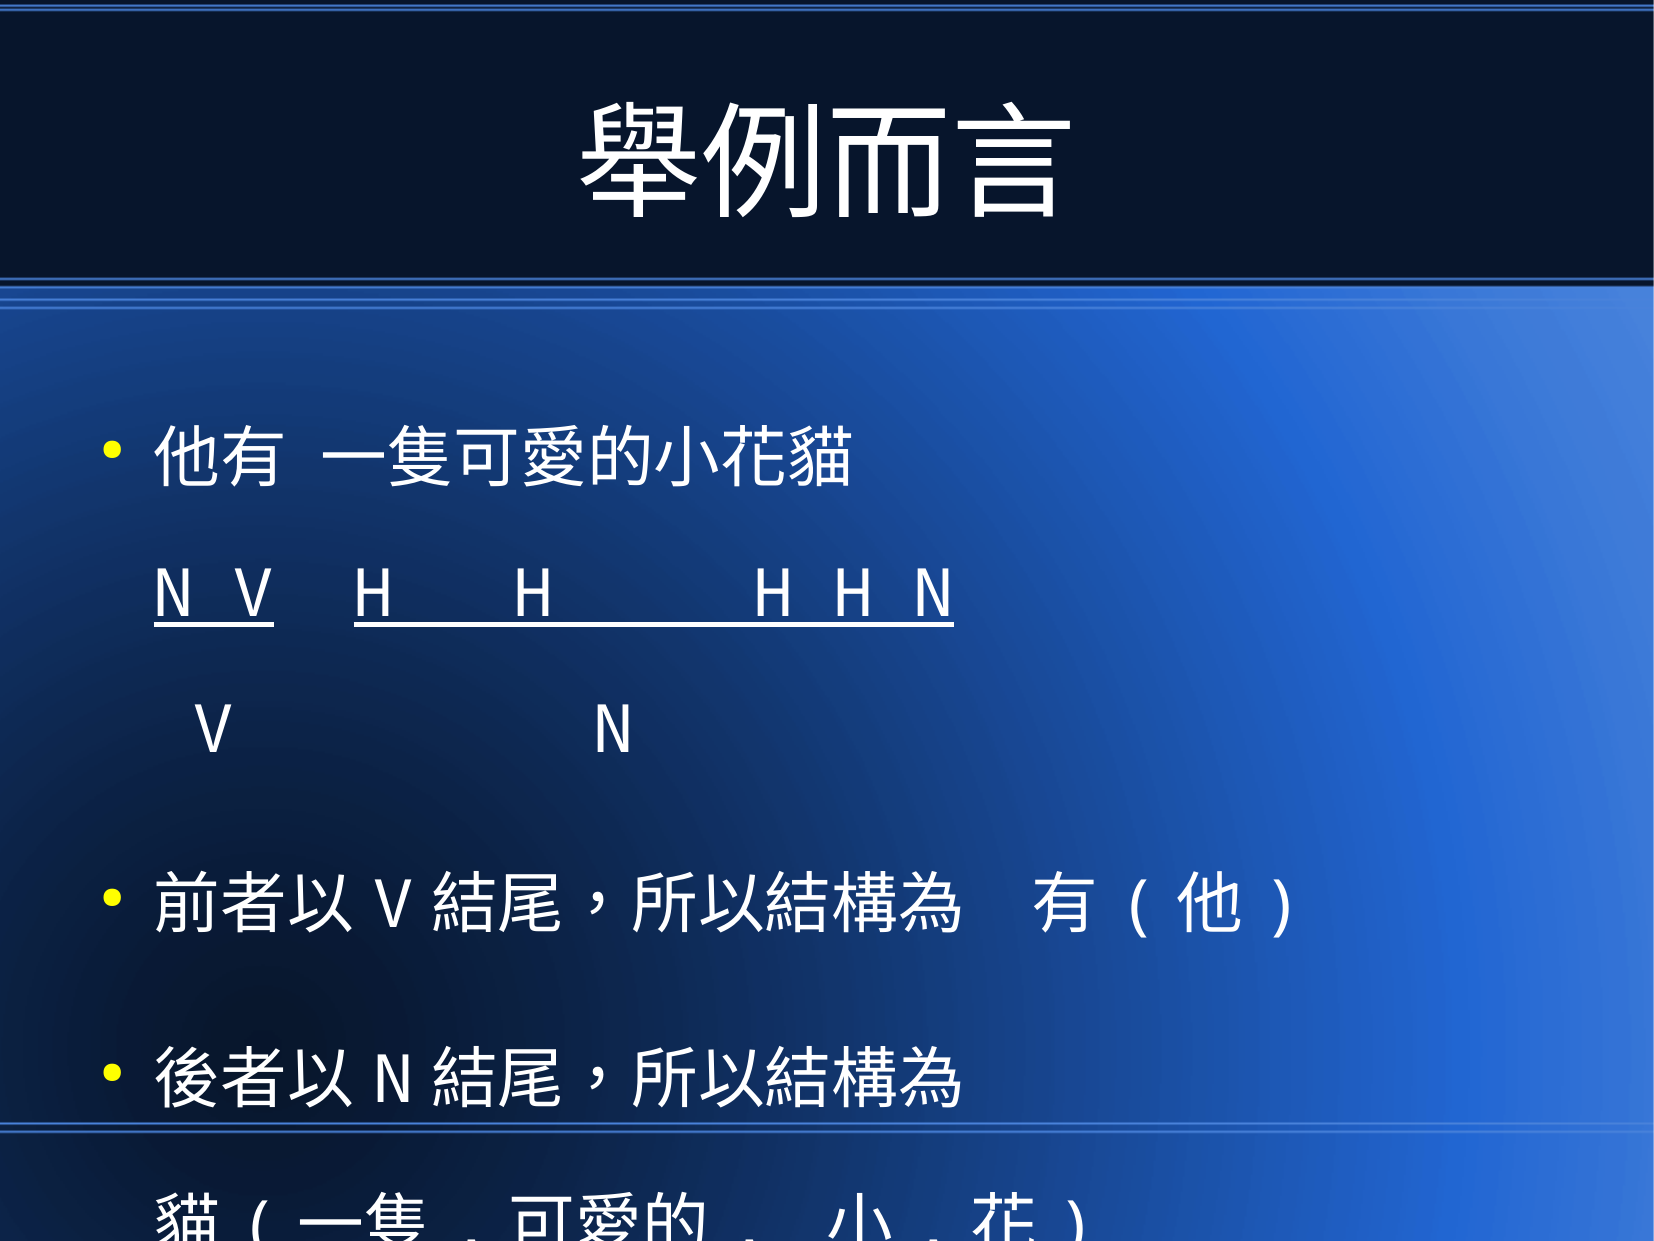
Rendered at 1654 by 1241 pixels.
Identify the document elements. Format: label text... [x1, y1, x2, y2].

list 他有 一隻可愛的小花貓 N V H H H H N V N 前者以V結尾，所以結構為 有(他) 後者以N結尾，所以結構為 貓(一隻,可愛的, 小,花) [82, 355, 1571, 1241]
picture [0, 0, 1654, 1241]
title 舉例而言 [82, 49, 1571, 257]
